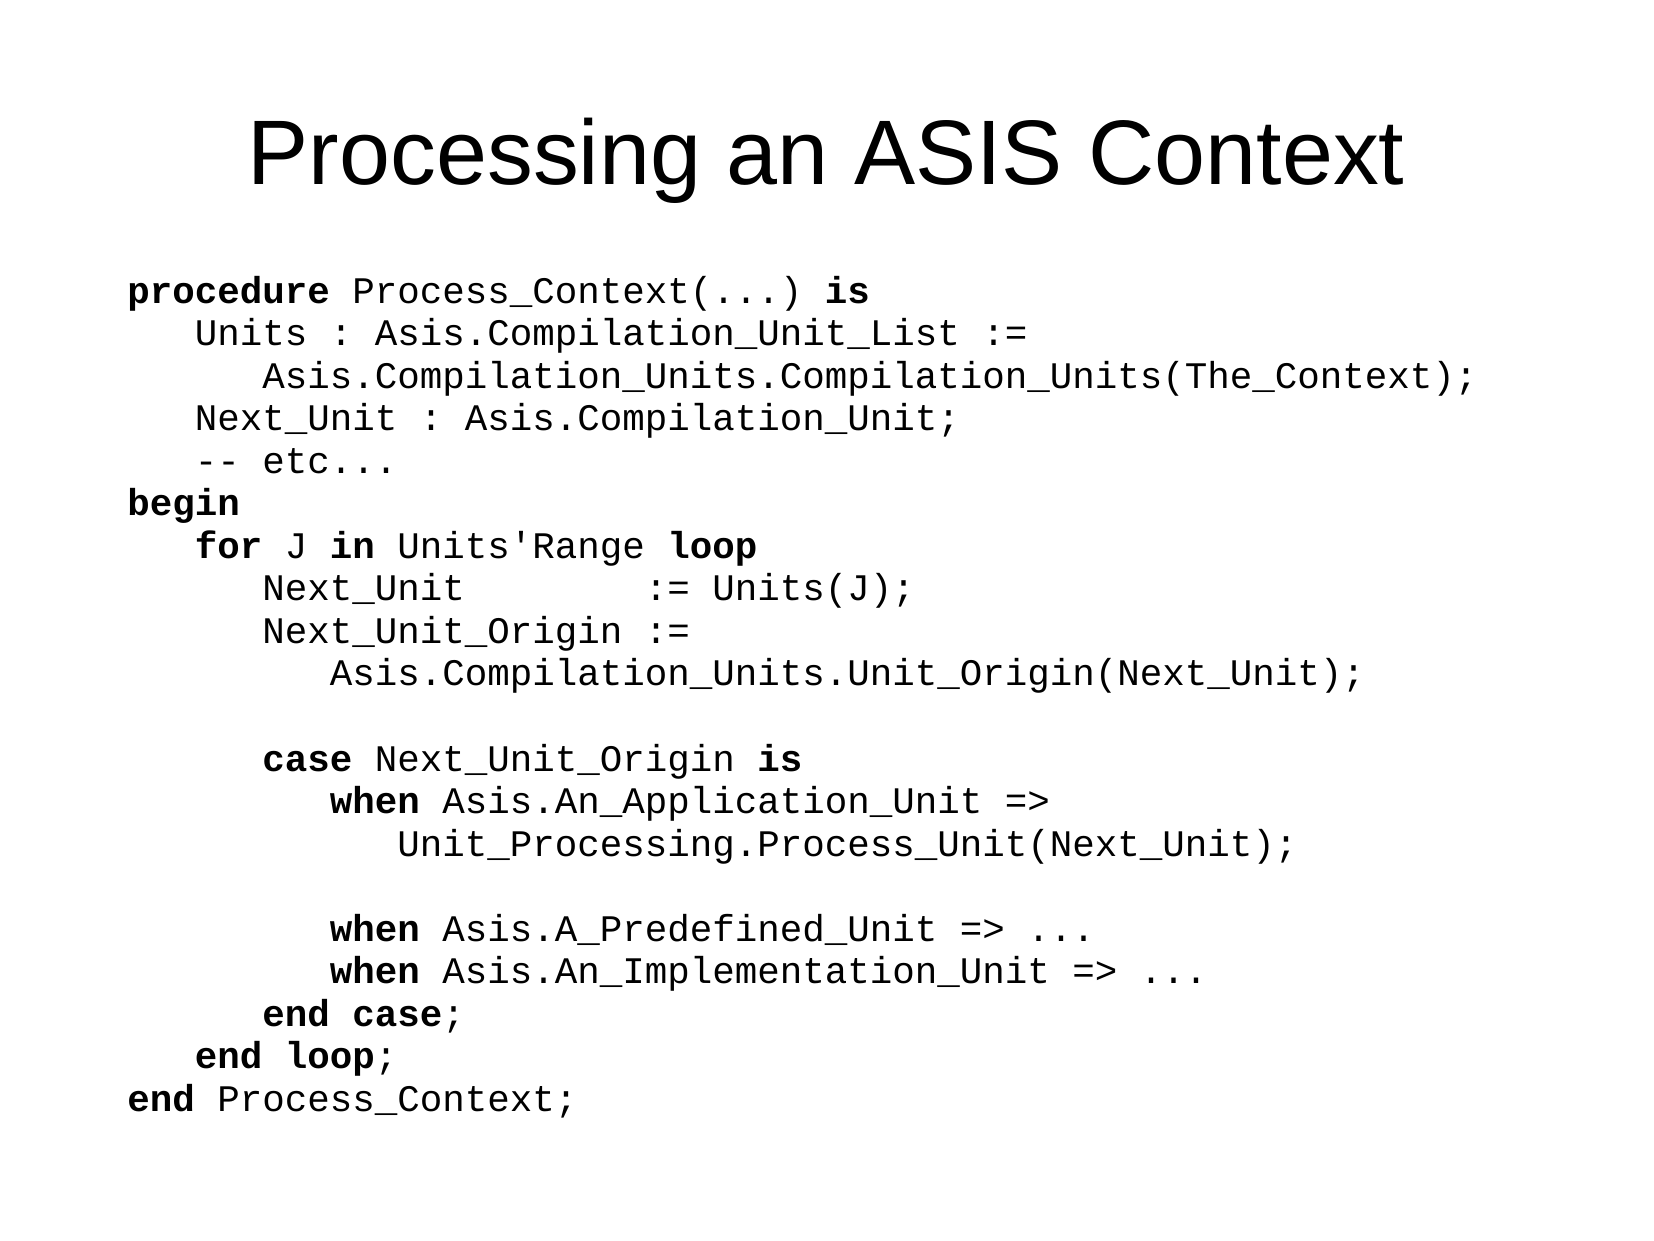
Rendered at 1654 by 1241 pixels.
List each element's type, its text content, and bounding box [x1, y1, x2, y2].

text_box procedure Process_Context(...) is Units : Asis.Compilation_Unit_List := Asis.Compilation_Units.Compilation_Units(The_Context); Next_Unit : Asis.Compilation_Unit; -- etc... begin for J in Units'Range loop Next_Unit := Units(J); Next_Unit_Origin := Asis.Compilation_Units.Unit_Origin(Next_Unit); case Next_Unit_Origin is when Asis.An_Application_Unit => Unit_Processing.Process_Unit(Next_Unit); when Asis.A_Predefined_Unit => ... when Asis.An_Implementation_Unit => ... end case; end loop; end Process_Context; [112, 264, 1613, 1163]
title Processing an ASIS Context [82, 49, 1571, 257]
